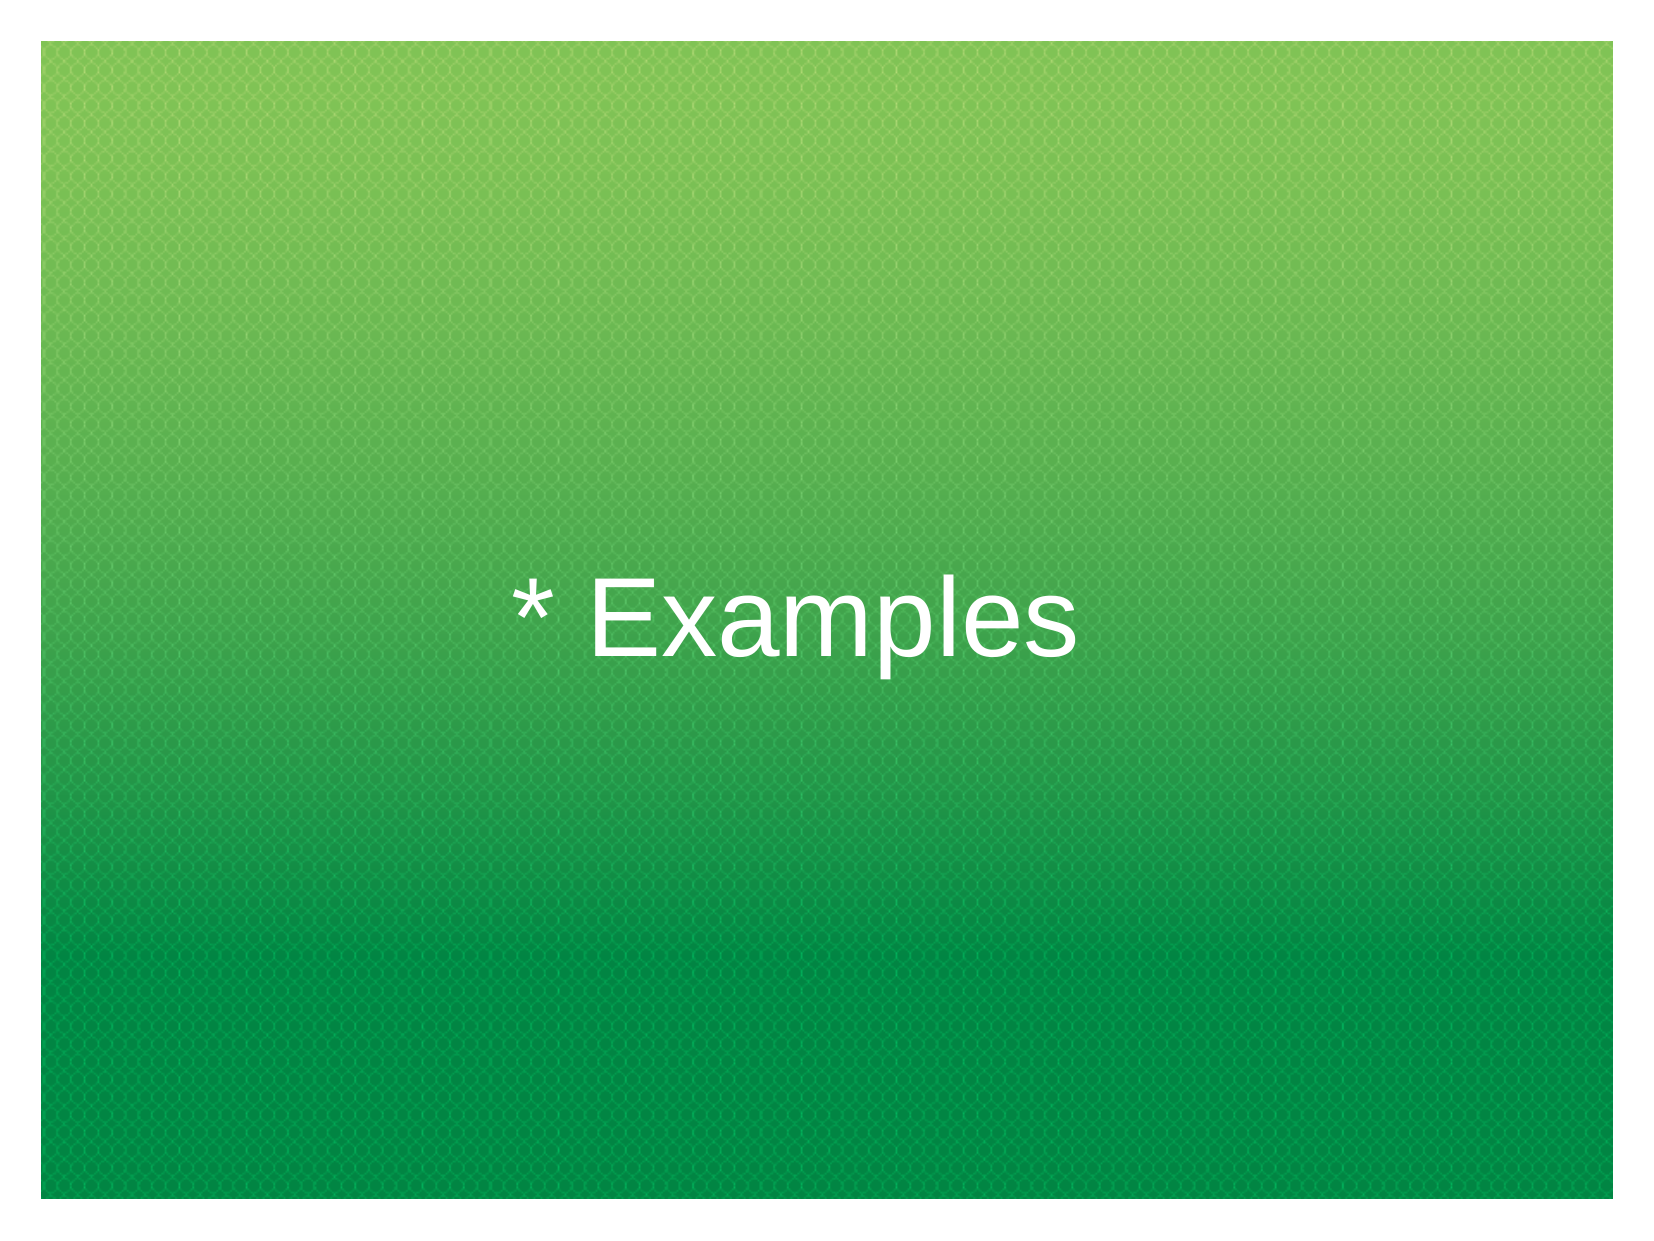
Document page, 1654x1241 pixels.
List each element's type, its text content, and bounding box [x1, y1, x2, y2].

text_box * Examples [345, 555, 1081, 681]
picture [41, 41, 1613, 1199]
